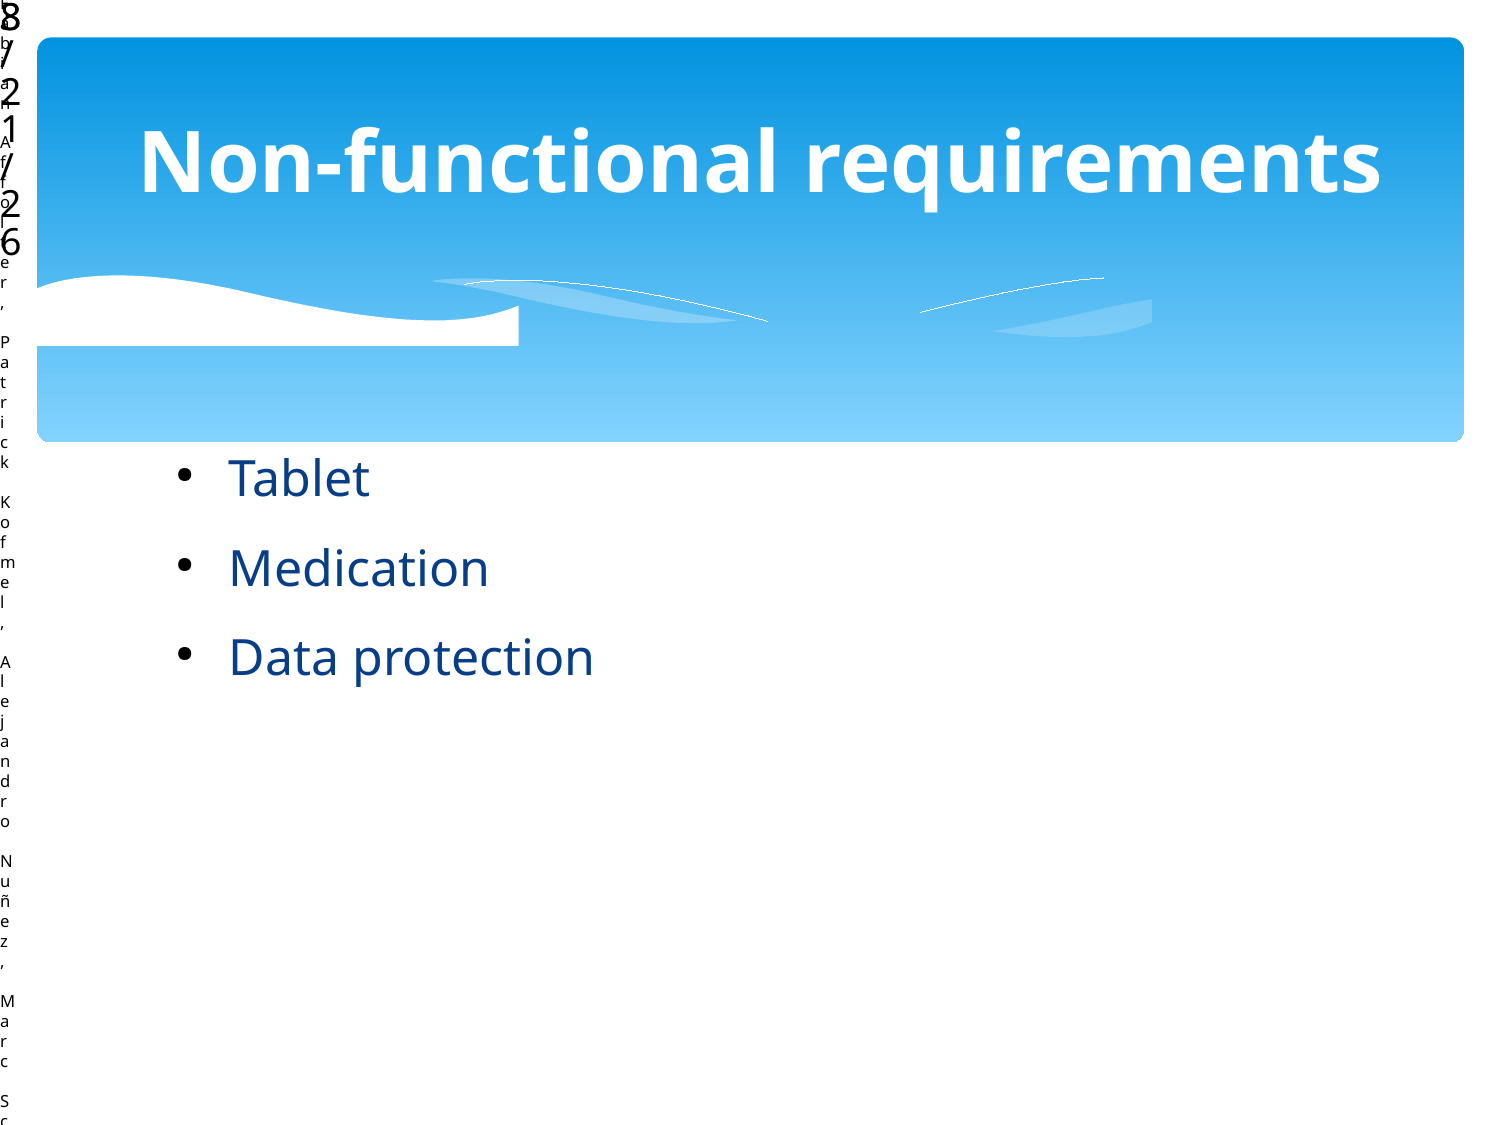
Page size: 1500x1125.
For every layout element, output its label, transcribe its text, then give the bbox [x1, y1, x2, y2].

title Non-functional requirements [75, 55, 1425, 261]
list Tablet Medication Data protection [143, 438, 1359, 1005]
